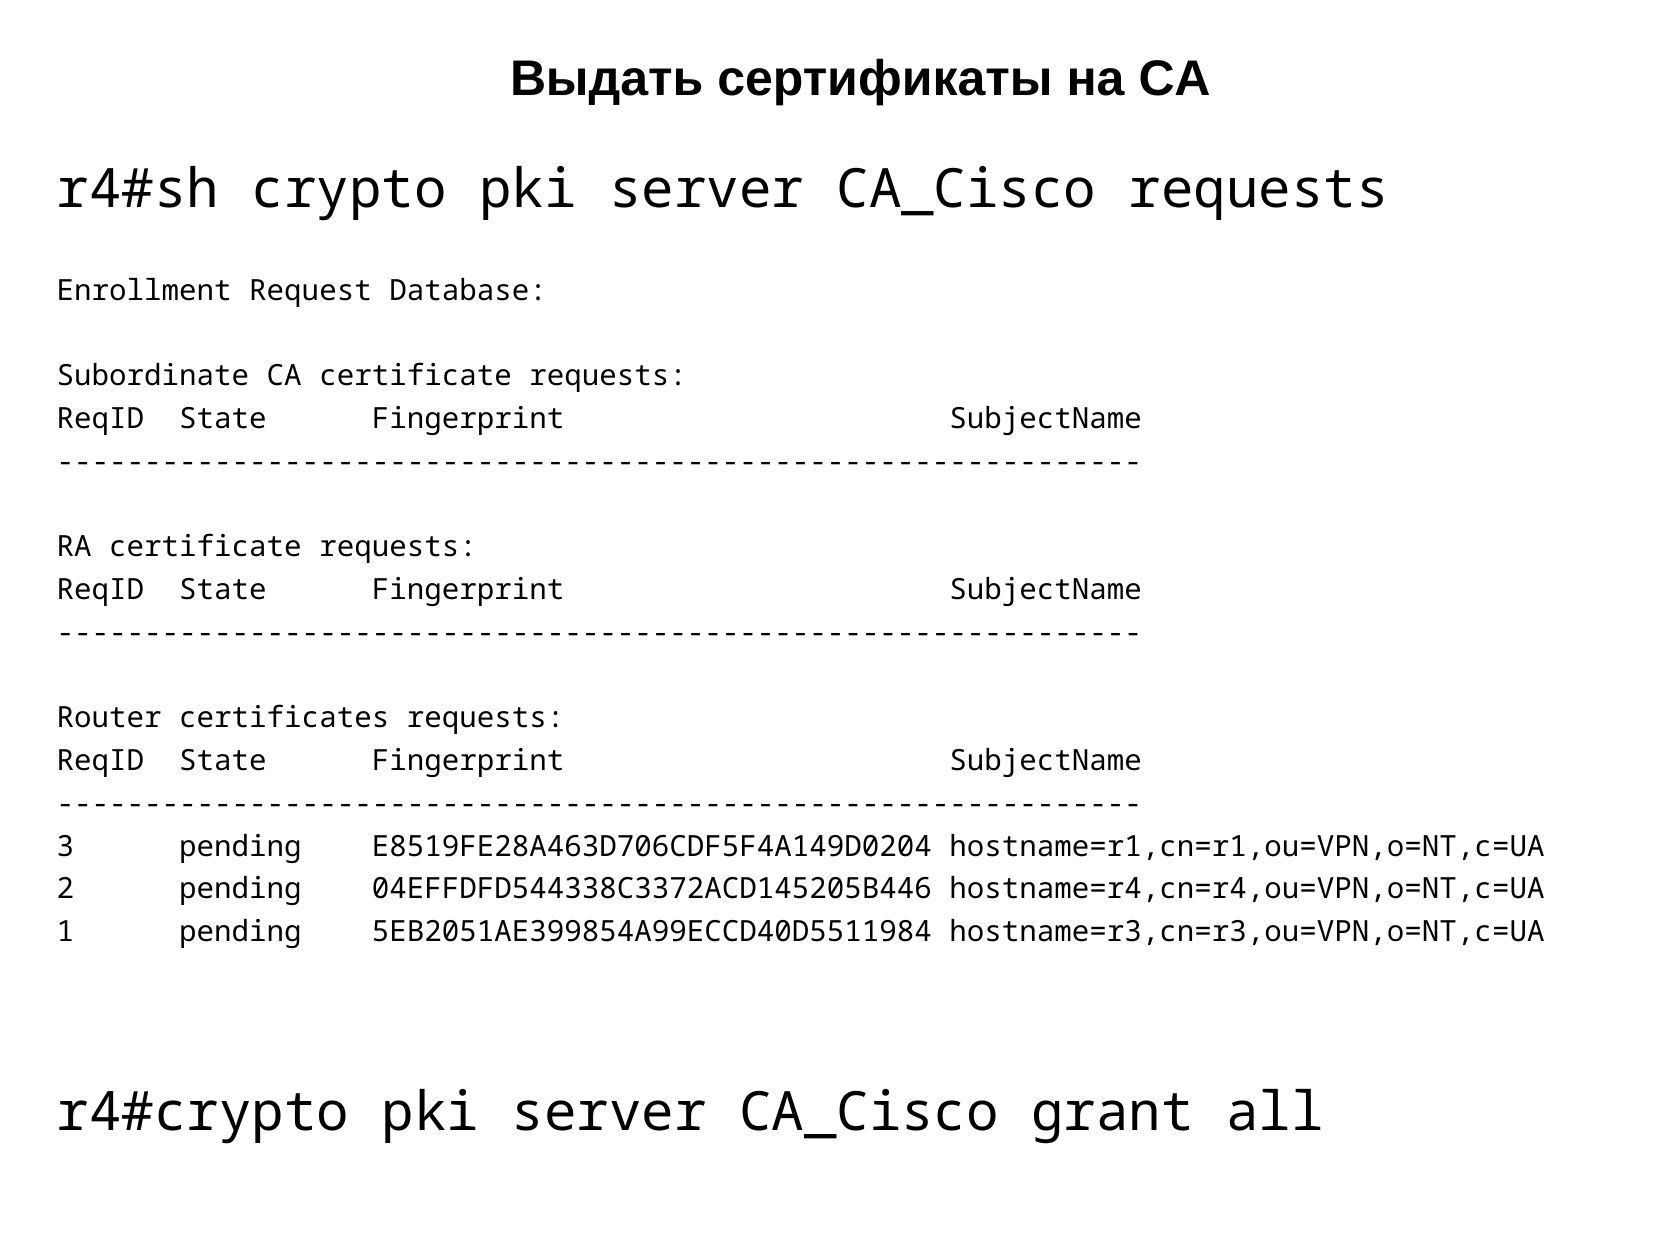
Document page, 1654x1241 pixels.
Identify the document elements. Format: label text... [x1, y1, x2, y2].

list r4#sh crypto pki server CA_Cisco requests Enrollment Request Database: Subordinate CA certificate requests: ReqID State Fingerprint SubjectName -------------------------------------------------------------- RA certificate requests: ReqID State Fingerprint SubjectName -------------------------------------------------------------- Router certificates requests: ReqID State Fingerprint SubjectName -------------------------------------------------------------- 3 pending E8519FE28A463D706CDF5F4A149D0204 hostname=r1,cn=r1,ou=VPN,o=NT,c=UA 2 pending 04EFFDFD544338C3372ACD145205B446 hostname=r4,cn=r4,ou=VPN,o=NT,c=UA 1 pending 5EB2051AE399854A99ECCD40D5511984 hostname=r3,cn=r3,ou=VPN,o=NT,c=UA r4#crypto pki server CA_Cisco grant all [50, 149, 1626, 976]
text_box Выдать сертификаты на CA [123, 41, 1597, 113]
